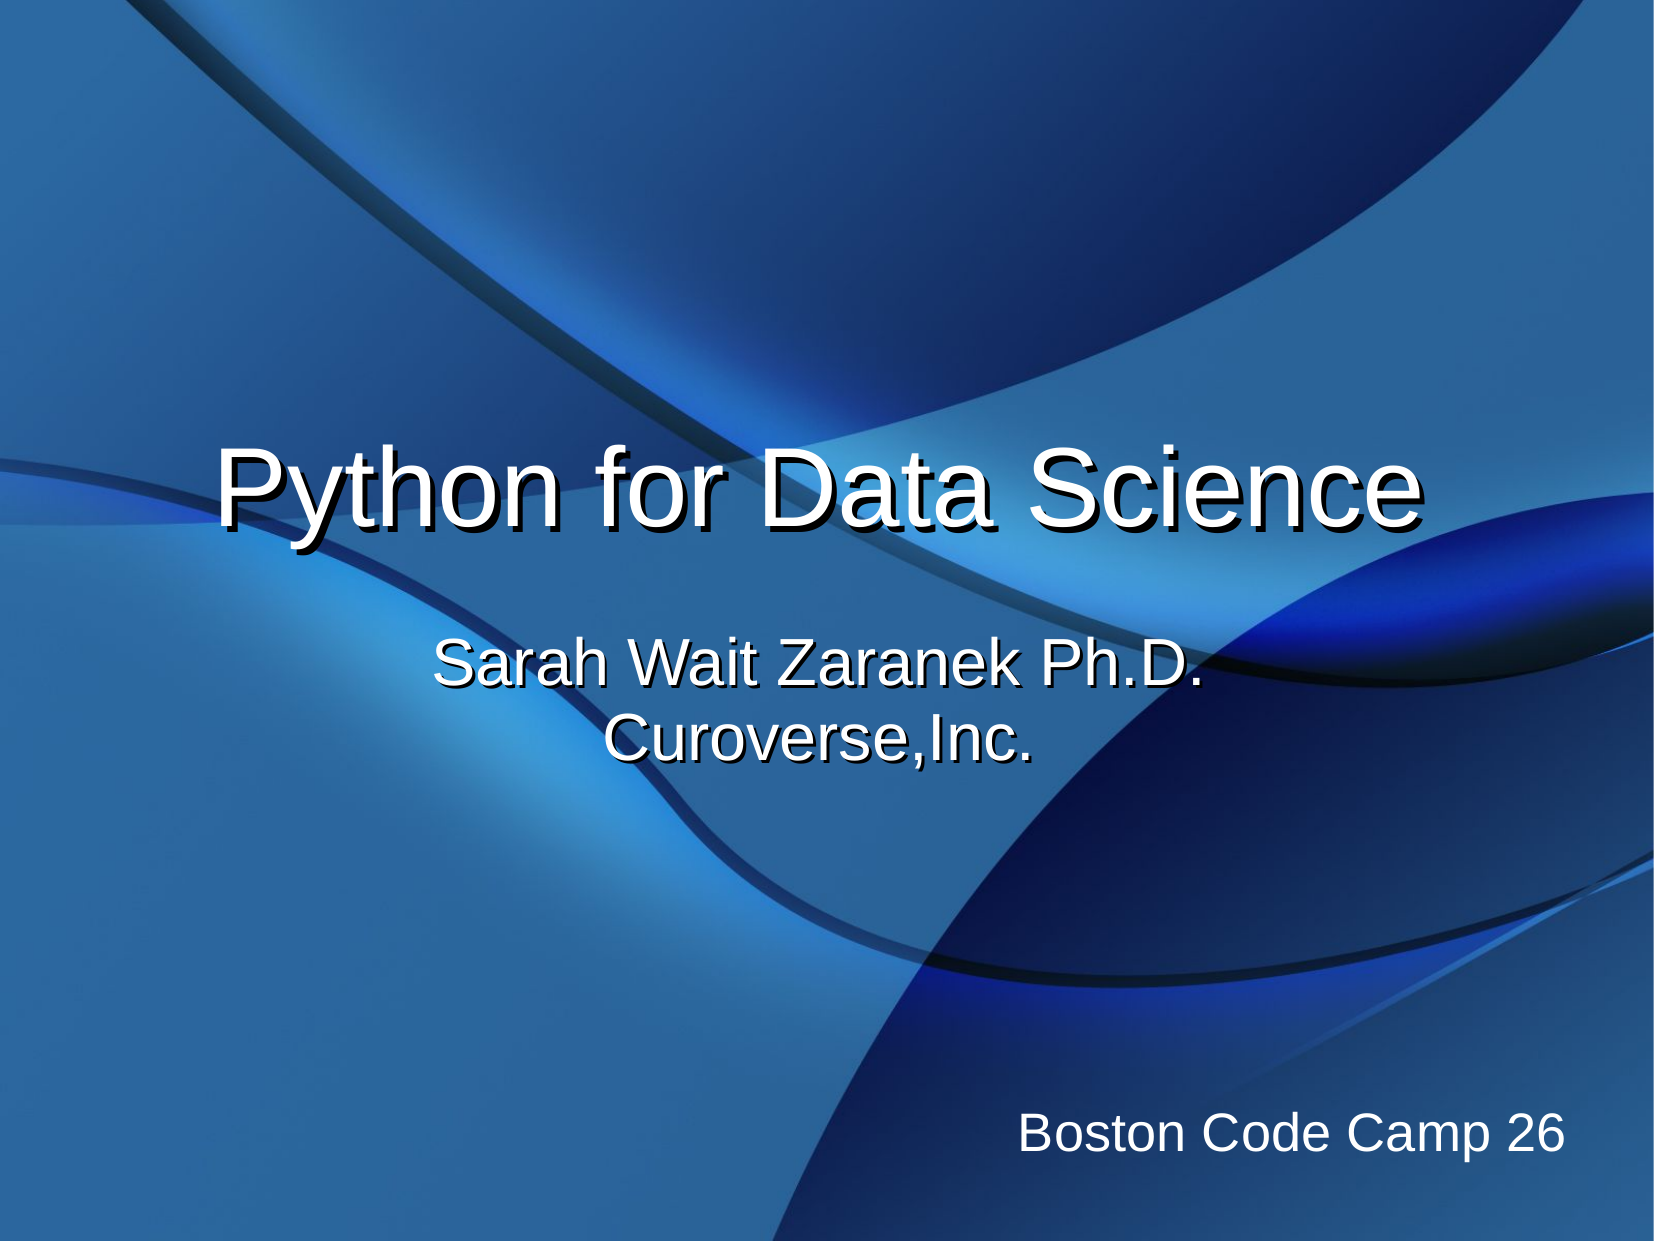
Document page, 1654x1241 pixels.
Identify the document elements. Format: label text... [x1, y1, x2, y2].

picture [0, 0, 1654, 1241]
text_box Boston Code Camp 26 [1003, 1095, 1598, 1171]
subtitle Python for Data Science Sarah Wait Zaranek Ph.D. Curoverse,Inc. [75, 120, 1564, 1080]
